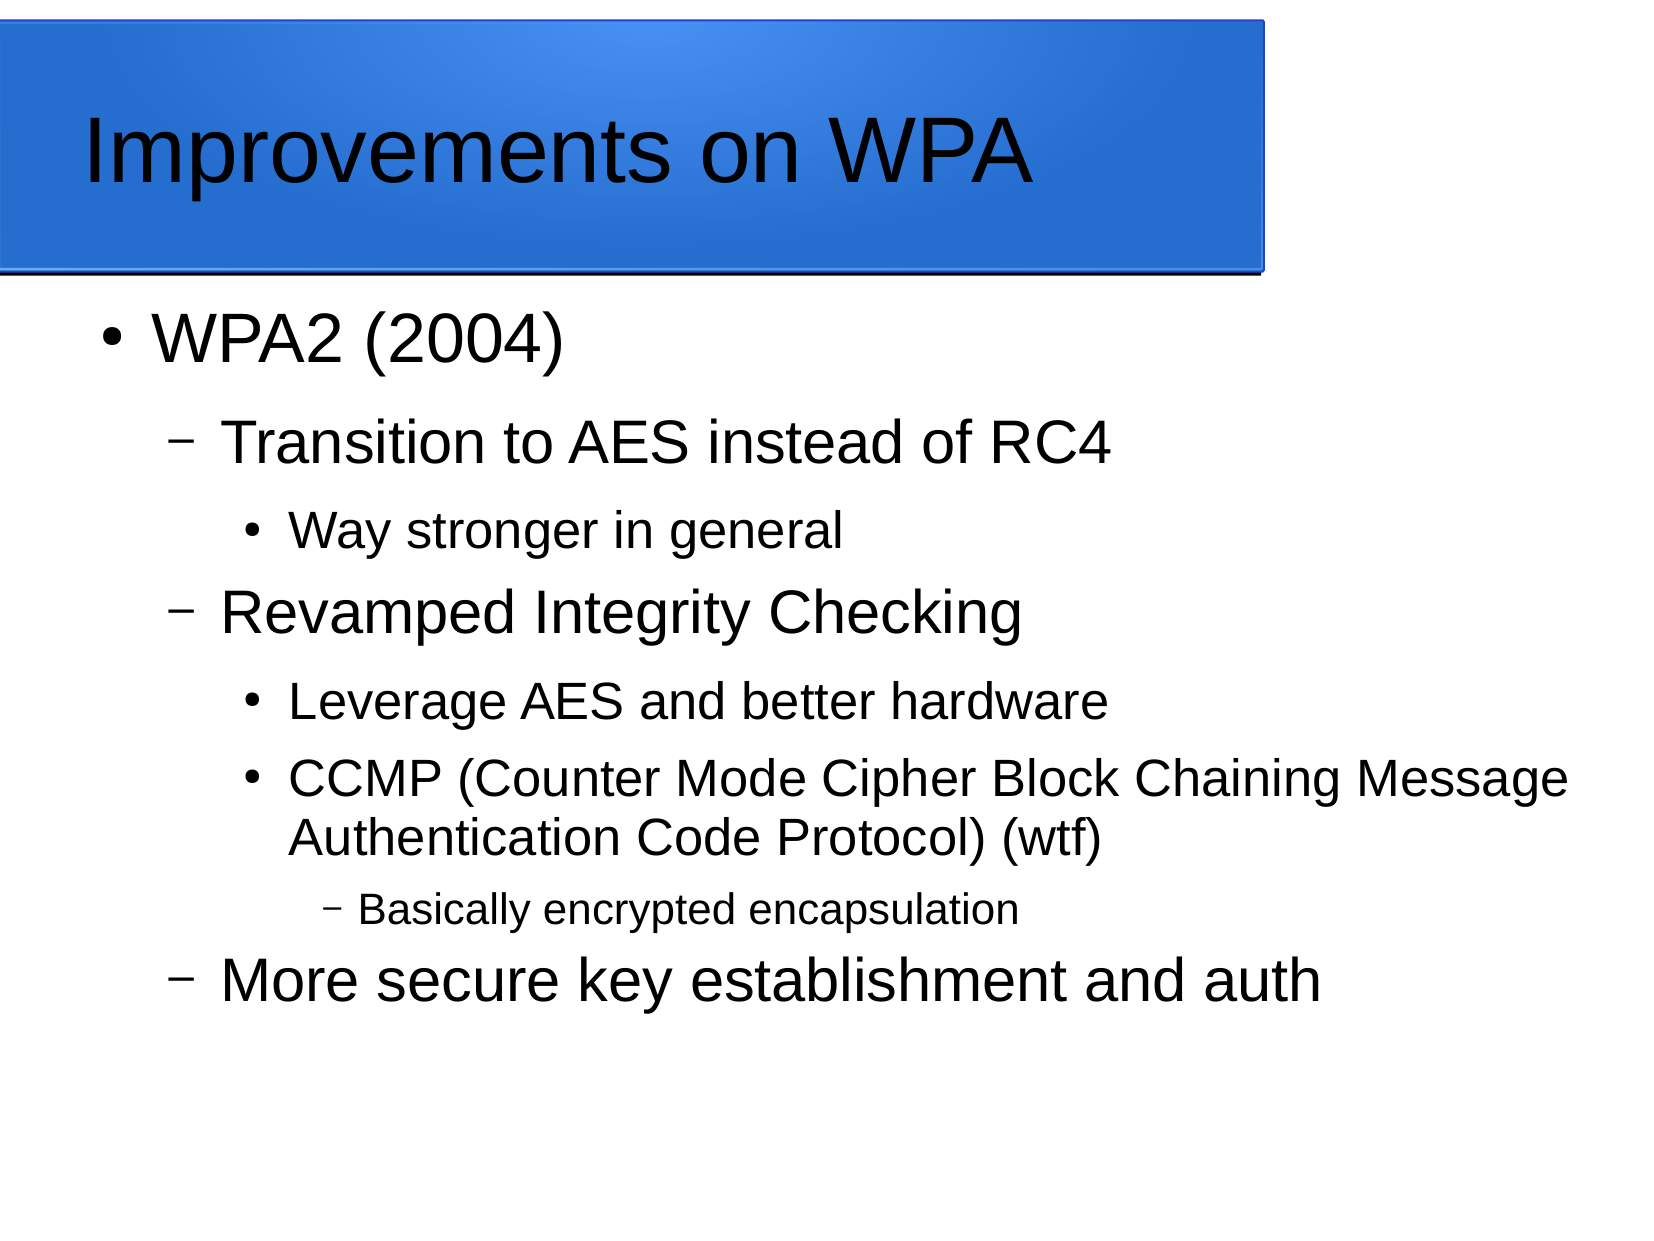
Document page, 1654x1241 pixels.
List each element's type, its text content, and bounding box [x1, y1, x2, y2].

list WPA2 (2004) Transition to AES instead of RC4 Way stronger in general Revamped Integrity Checking Leverage AES and better hardware CCMP (Counter Mode Cipher Block Chaining Message Authentication Code Protocol) (wtf) Basically encrypted encapsulation More secure key establishment and auth [82, 299, 1571, 1019]
title Improvements on WPA [82, 47, 1235, 252]
